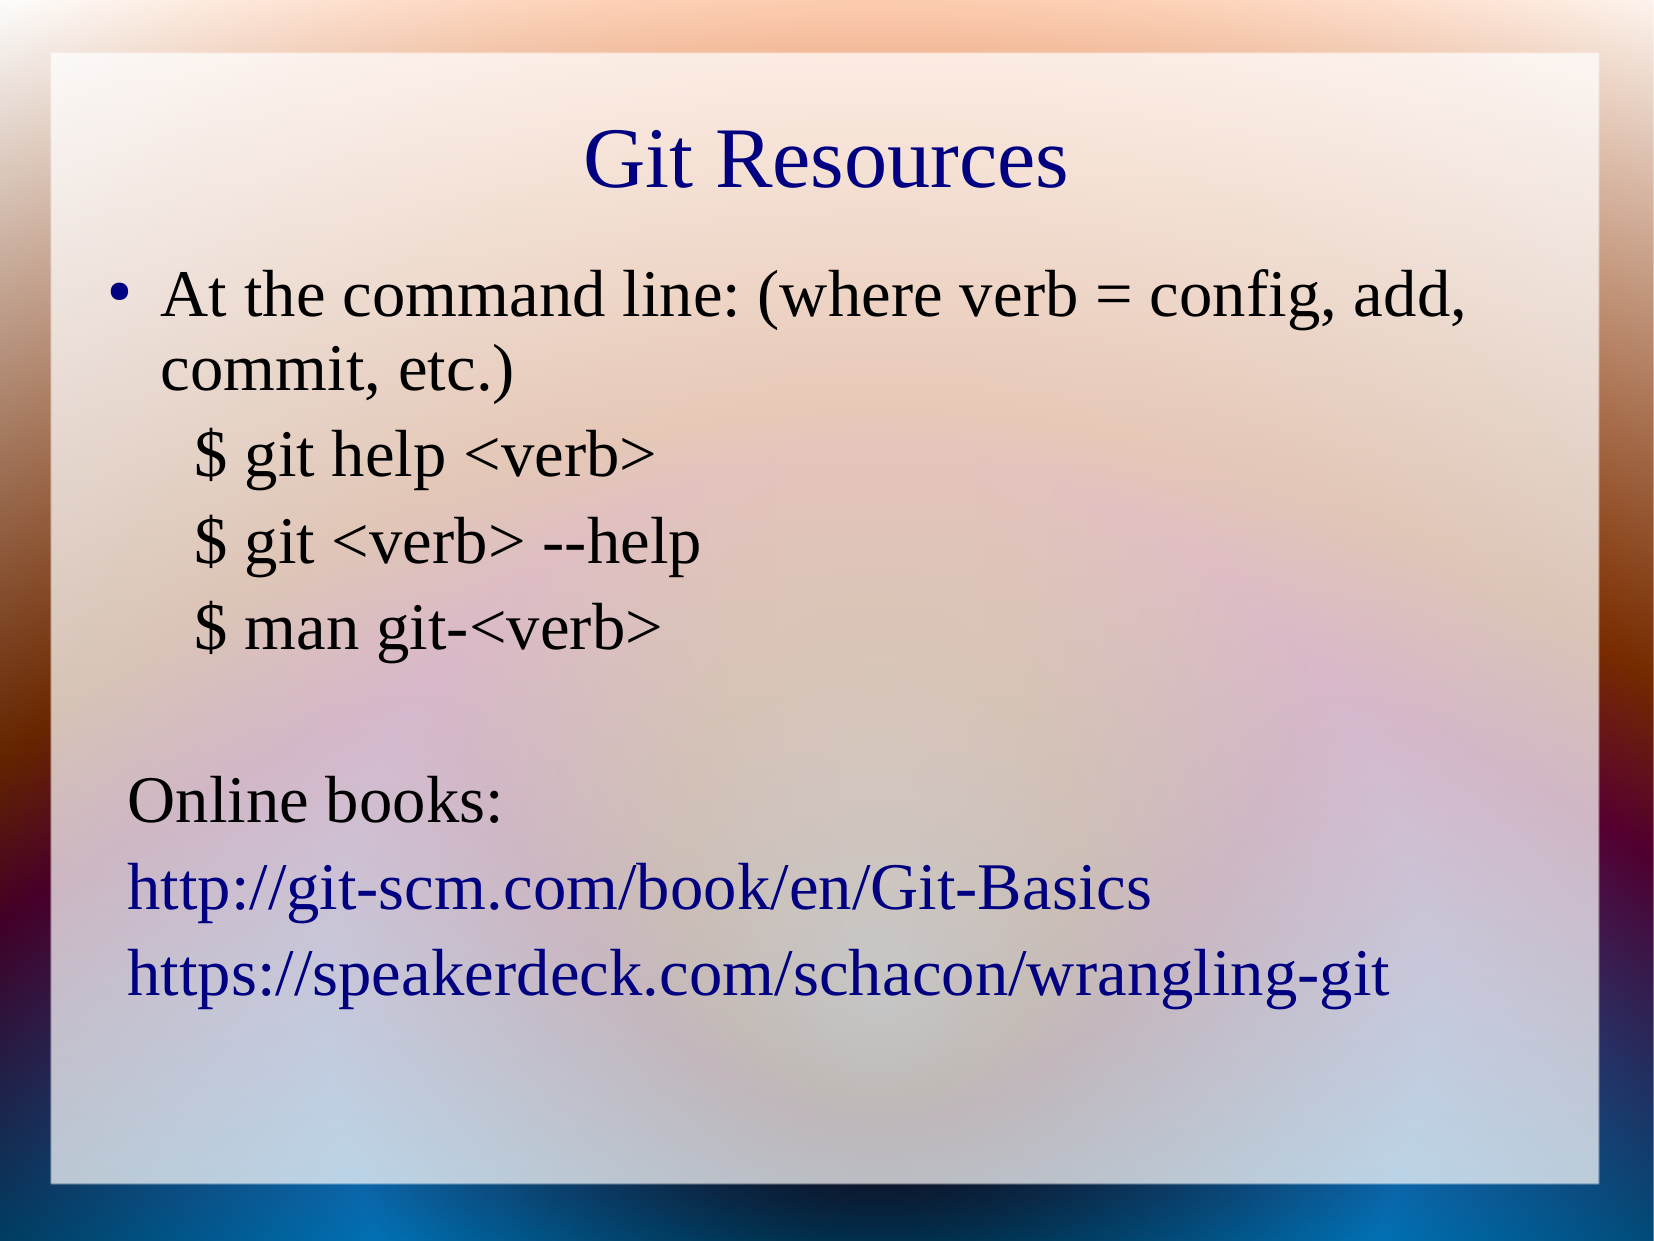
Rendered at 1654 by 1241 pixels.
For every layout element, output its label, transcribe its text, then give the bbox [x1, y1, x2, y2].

list At the command line: (where verb = config, add, commit, etc.) $ git help <verb> $ git <verb> --help $ man git-<verb> Online books: http://git-scm.com/book/en/Git-Basics https://speakerdeck.com/schacon/wrangling-git [90, 256, 1546, 1097]
picture [0, 0, 1654, 1241]
title Git Resources [82, 55, 1571, 263]
